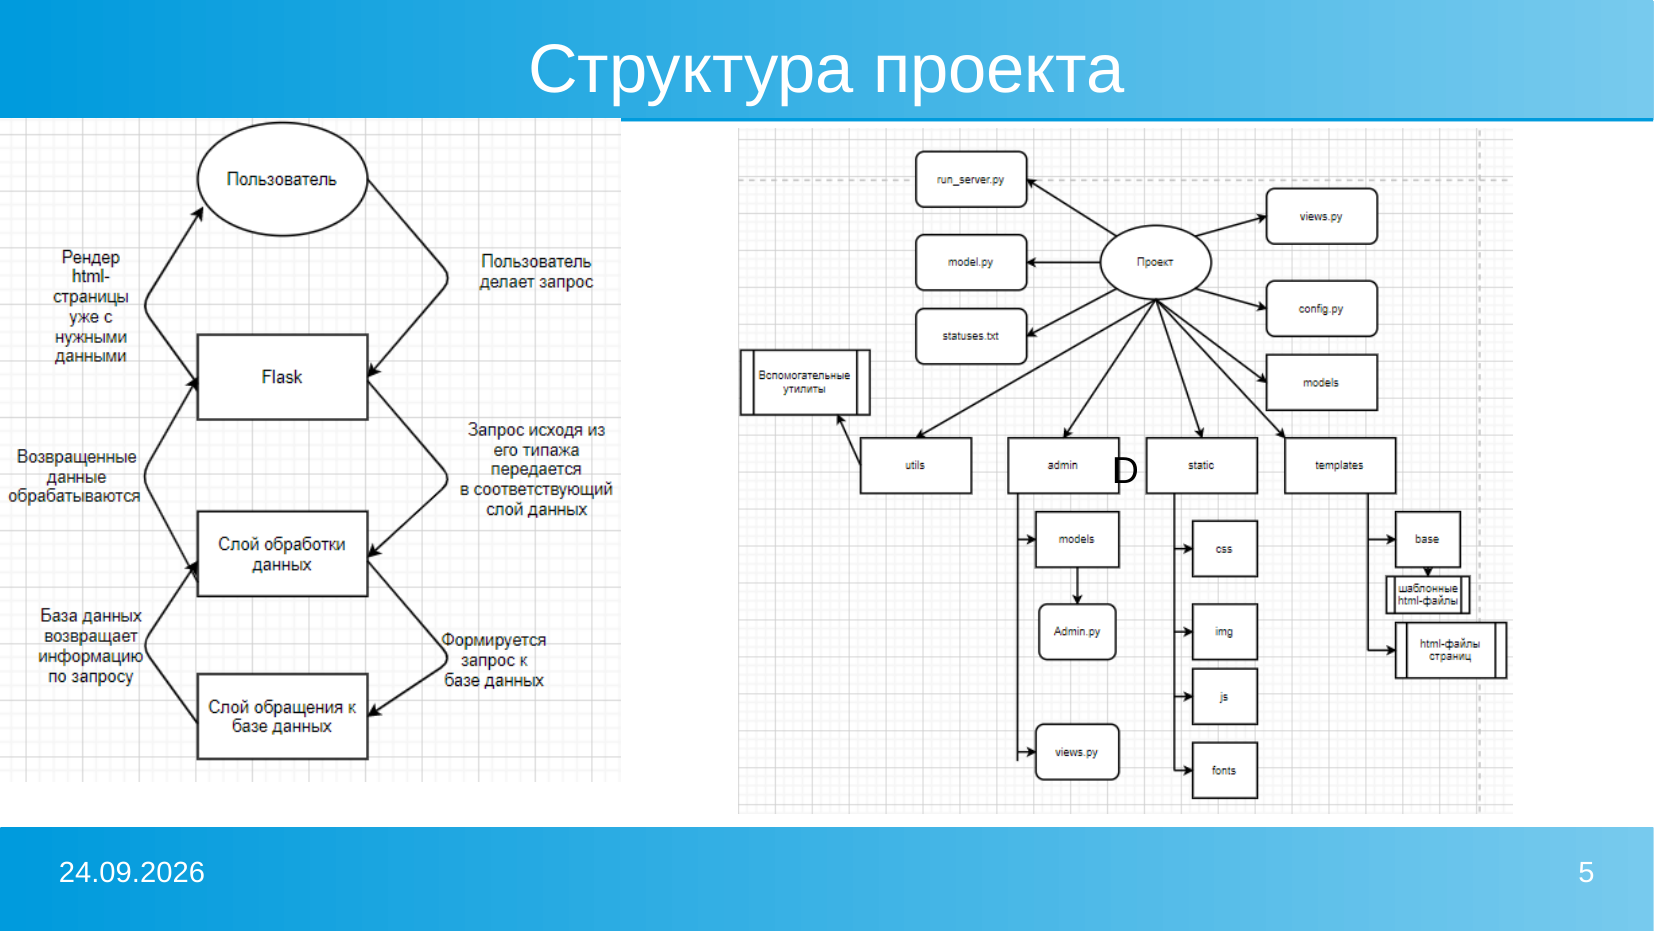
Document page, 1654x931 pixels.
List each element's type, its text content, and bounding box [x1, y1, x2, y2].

picture [738, 128, 1513, 814]
title Структура проекта [59, 29, 1595, 108]
picture [0, 118, 621, 782]
